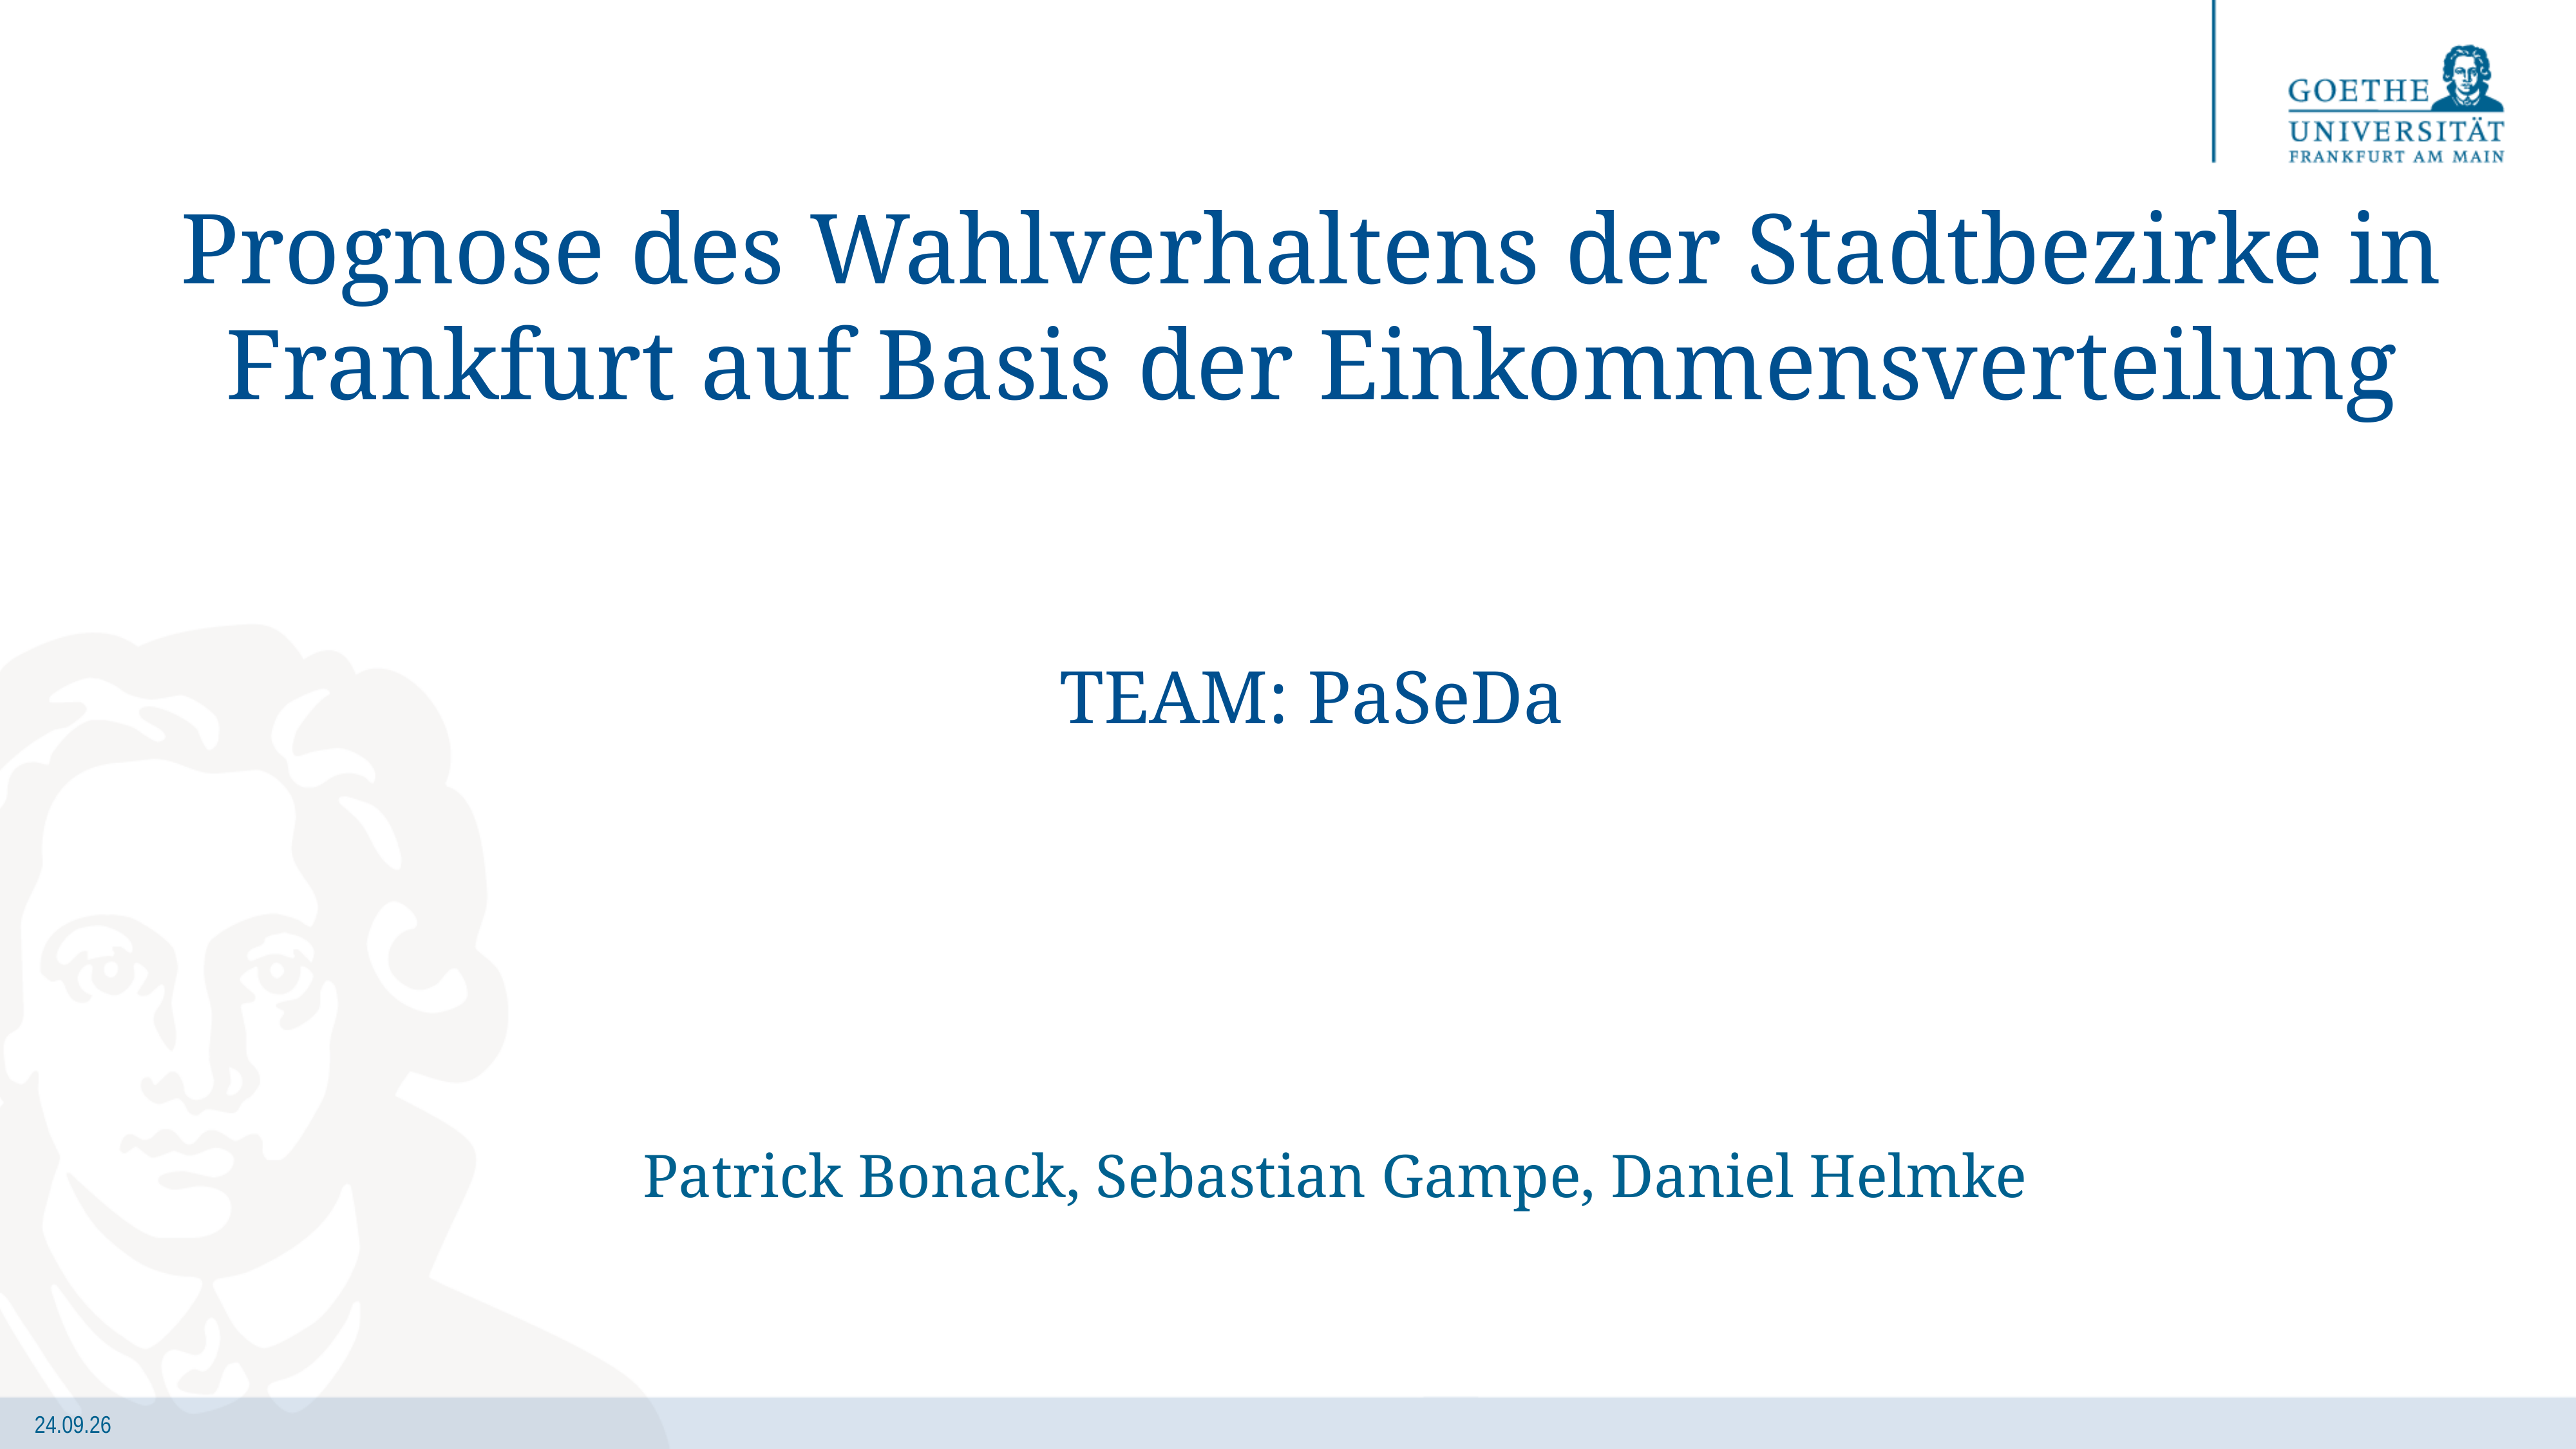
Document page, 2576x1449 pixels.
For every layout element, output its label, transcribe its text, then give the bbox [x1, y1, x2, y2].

list Patrick Bonack, Sebastian Gampe, Daniel Helmke [137, 182, 2488, 1209]
picture [0, 0, 2576, 1449]
